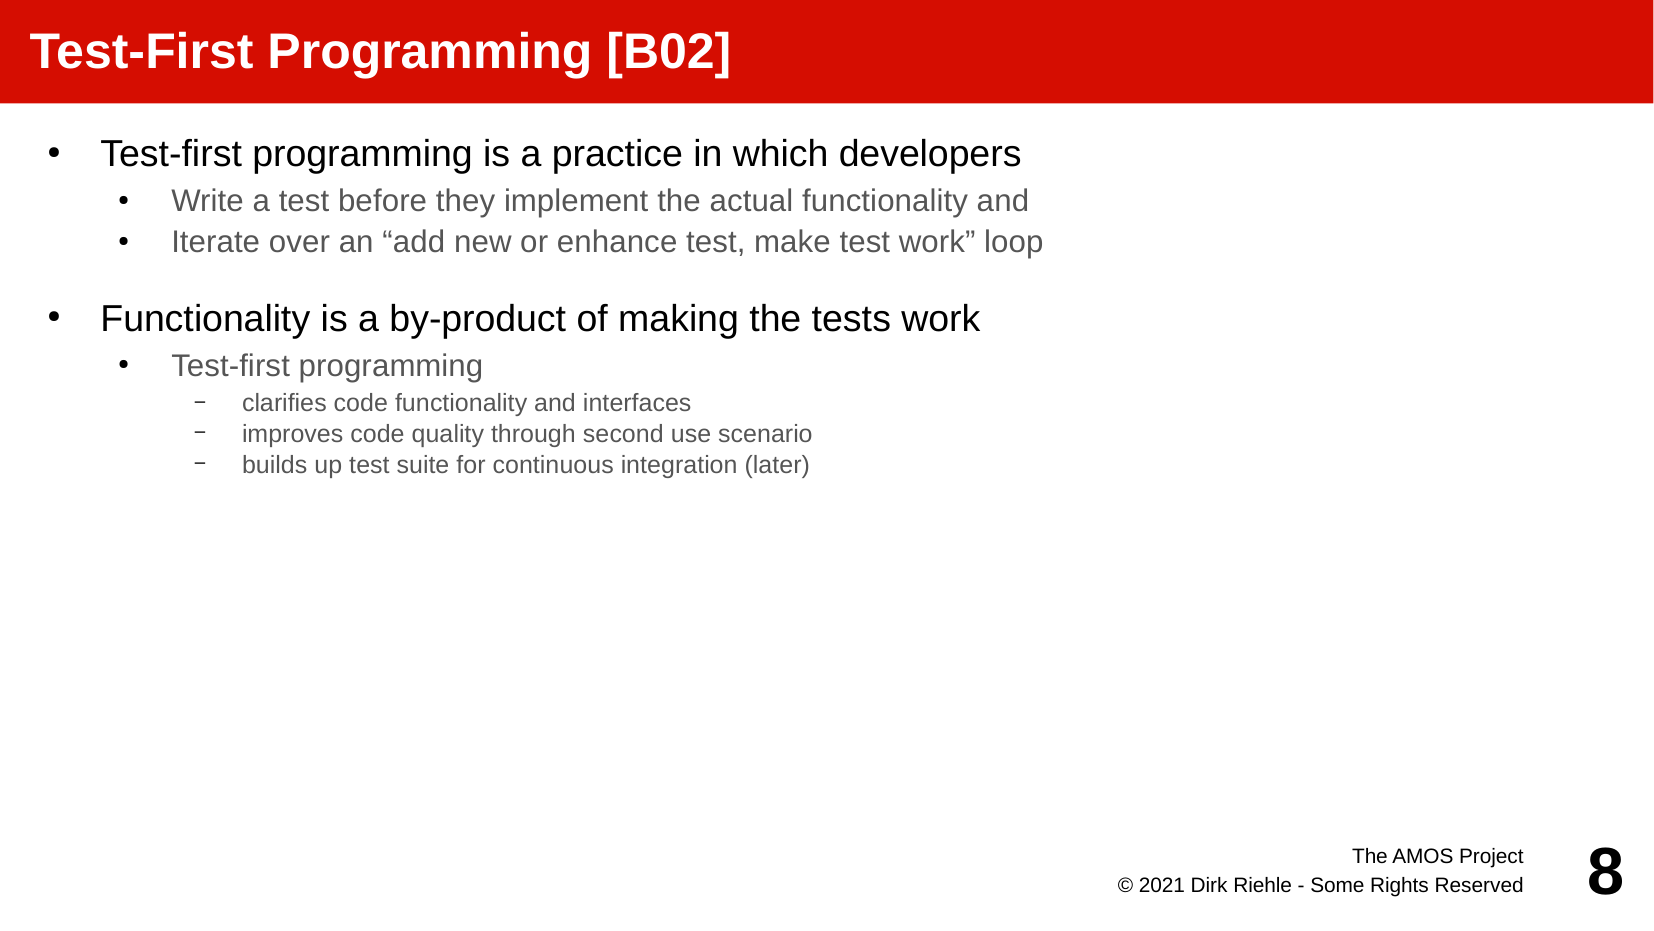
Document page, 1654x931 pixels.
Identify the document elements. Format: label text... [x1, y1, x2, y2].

list Test-first programming is a practice in which developers Write a test before they implement the actual functionality and Iterate over an “add new or enhance test, make test work” loop Functionality is a by-product of making the tests work Test-first programming clarifies code functionality and interfaces improves code quality through second use scenario builds up test suite for continuous integration (later) [29, 132, 1625, 813]
title Test-First Programming [B02] [0, 0, 1654, 104]
